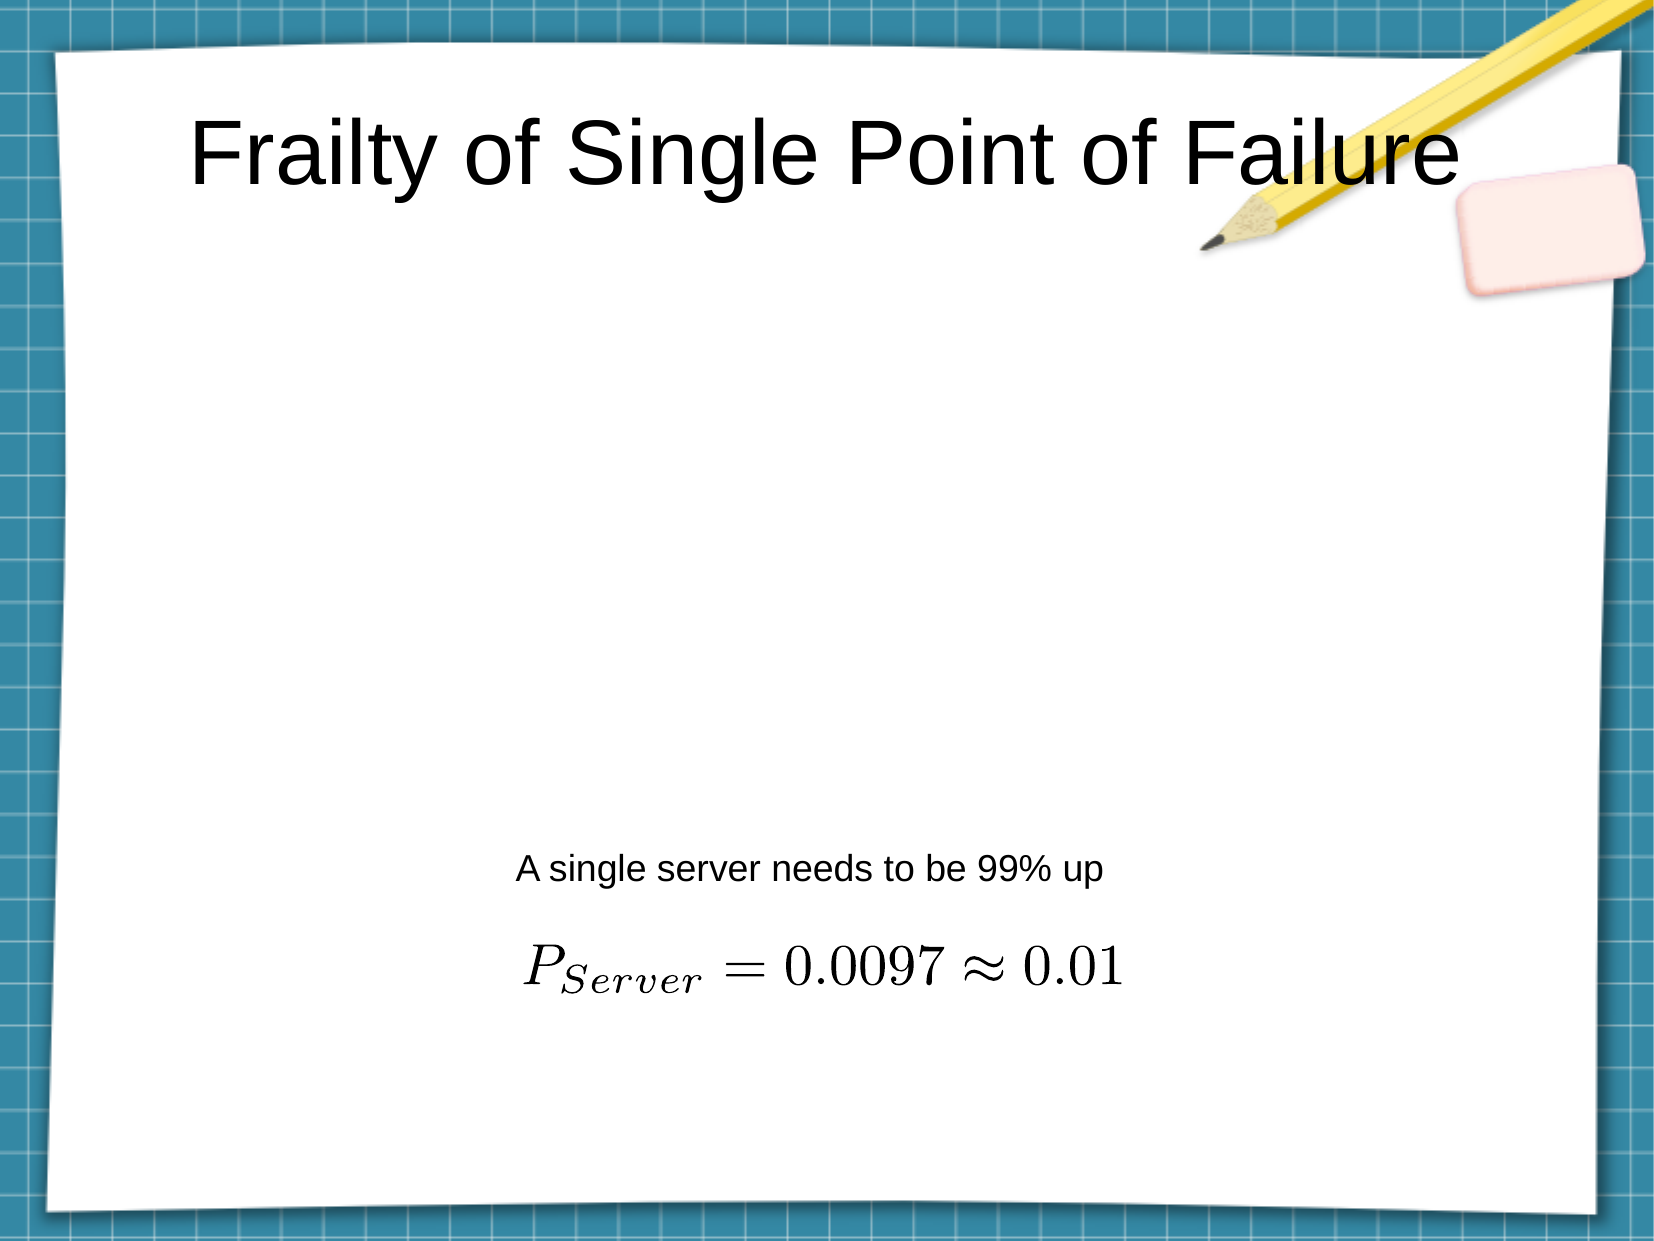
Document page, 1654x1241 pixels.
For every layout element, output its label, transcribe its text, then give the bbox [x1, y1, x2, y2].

picture [0, 0, 1654, 1241]
title Frailty of Single Point of Failure [82, 49, 1571, 257]
text_box A single server needs to be 99% up [435, 840, 1186, 897]
